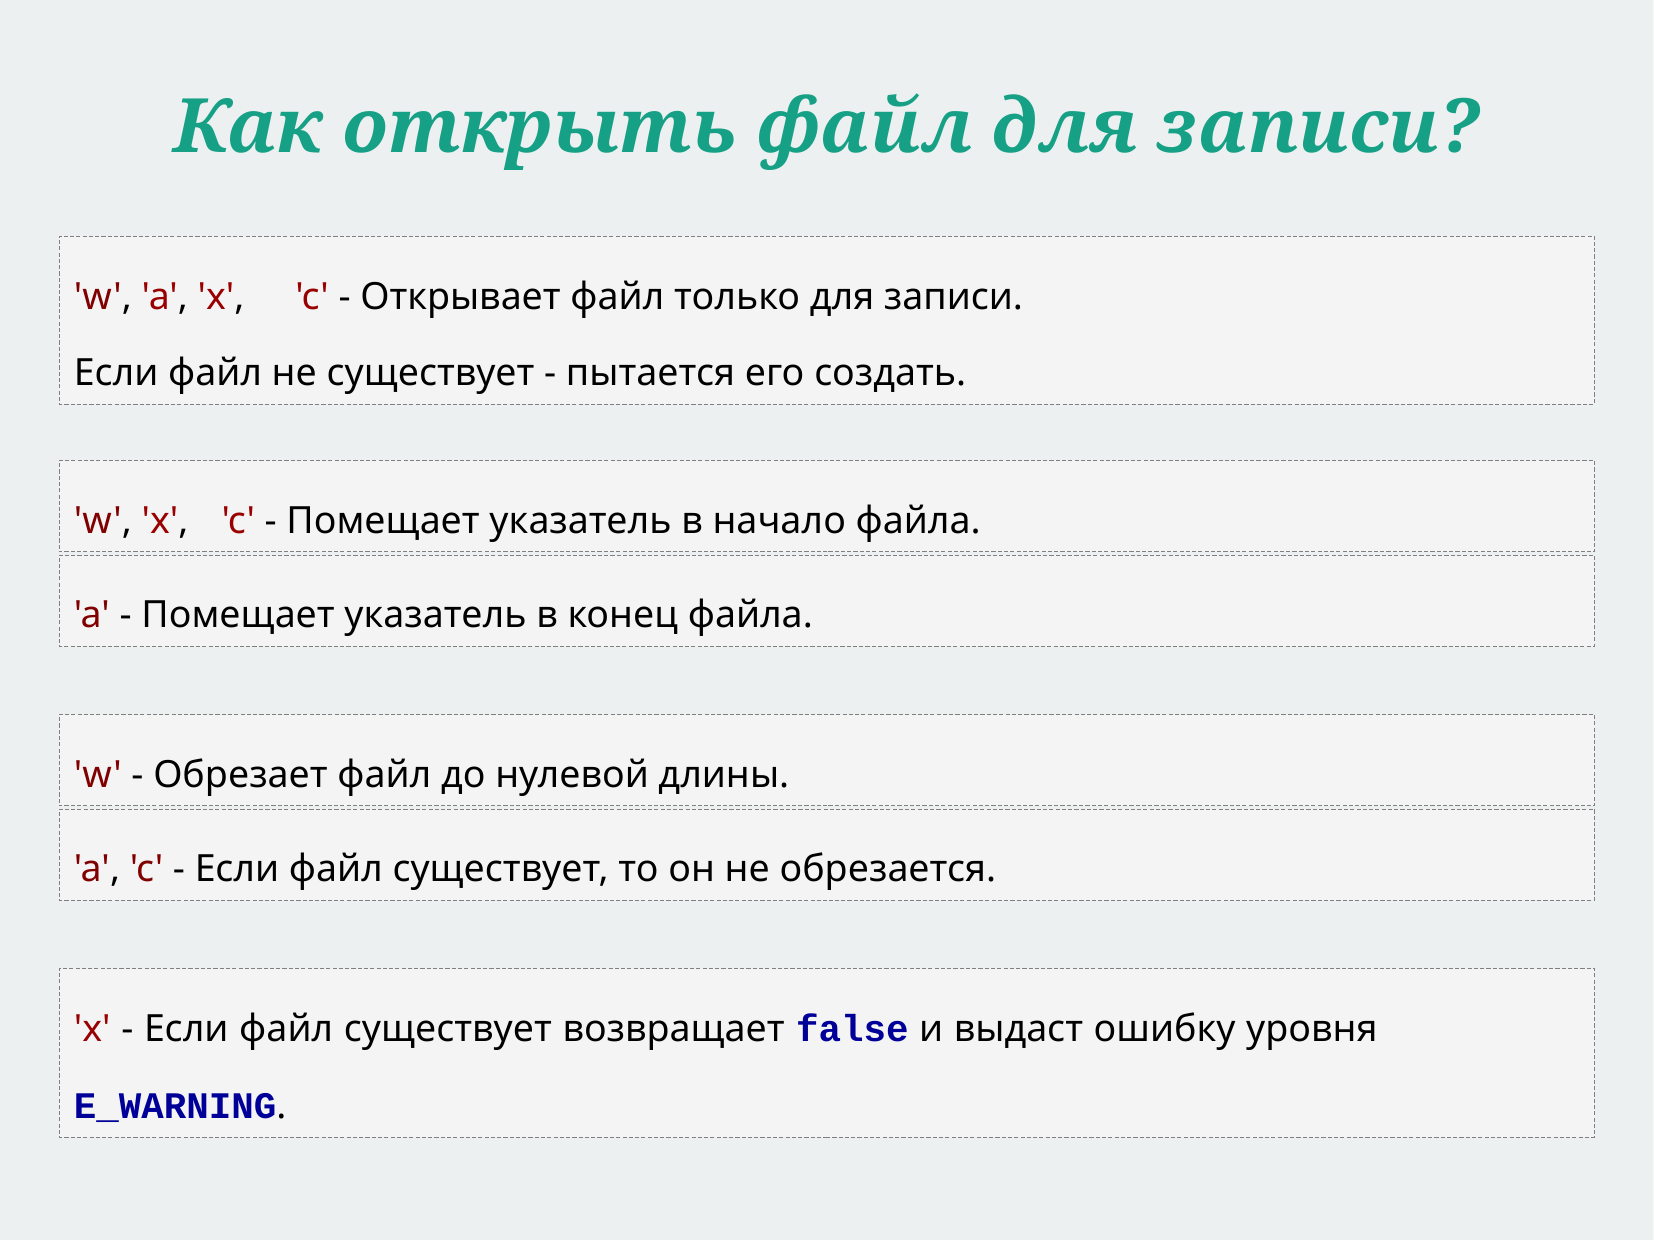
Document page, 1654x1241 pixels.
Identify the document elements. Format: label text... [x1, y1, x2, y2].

text_box 'a', 'c' - Если файл существует, то он не обрезается. [59, 809, 1595, 875]
text_box 'a' - Помещает указатель в конец файла. [59, 555, 1595, 621]
title Как открыть файл для записи? [59, 59, 1595, 187]
text_box 'w', 'a', 'x', 'c' - Открывает файл только для записи. Если файл не существует - пытается его создать. [59, 236, 1595, 365]
text_box 'w', 'x', 'c' - Помещает указатель в начало файла. [59, 460, 1595, 526]
text_box 'x' - Если файл существует возвращает false и выдаст ошибку уровня E_WARNING. [59, 968, 1595, 1106]
text_box 'w' - Обрезает файл до нулевой длины. [59, 714, 1595, 780]
